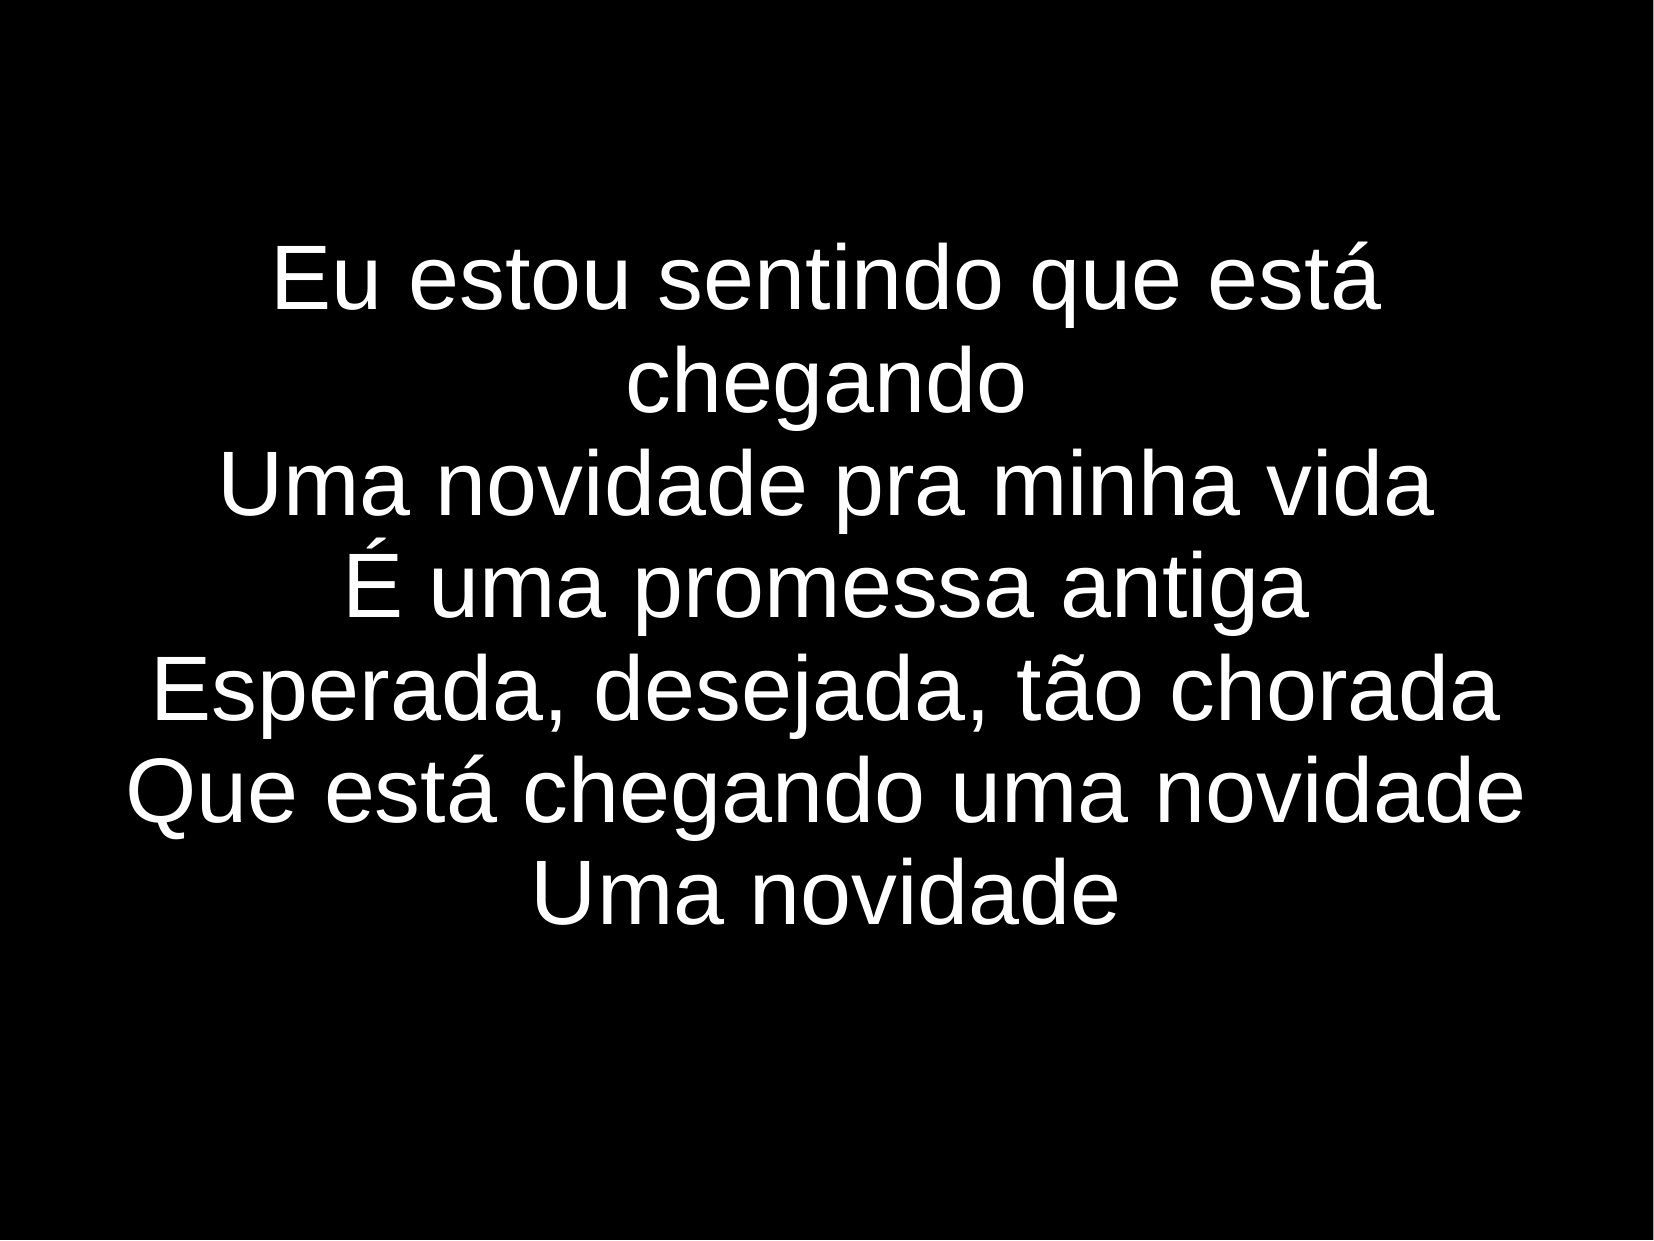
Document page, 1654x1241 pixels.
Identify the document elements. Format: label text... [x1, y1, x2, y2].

subtitle Eu estou sentindo que está chegando Uma novidade pra minha vida É uma promessa antiga Esperada, desejada, tão chorada Que está chegando uma novidade Uma novidade [82, 49, 1571, 1123]
